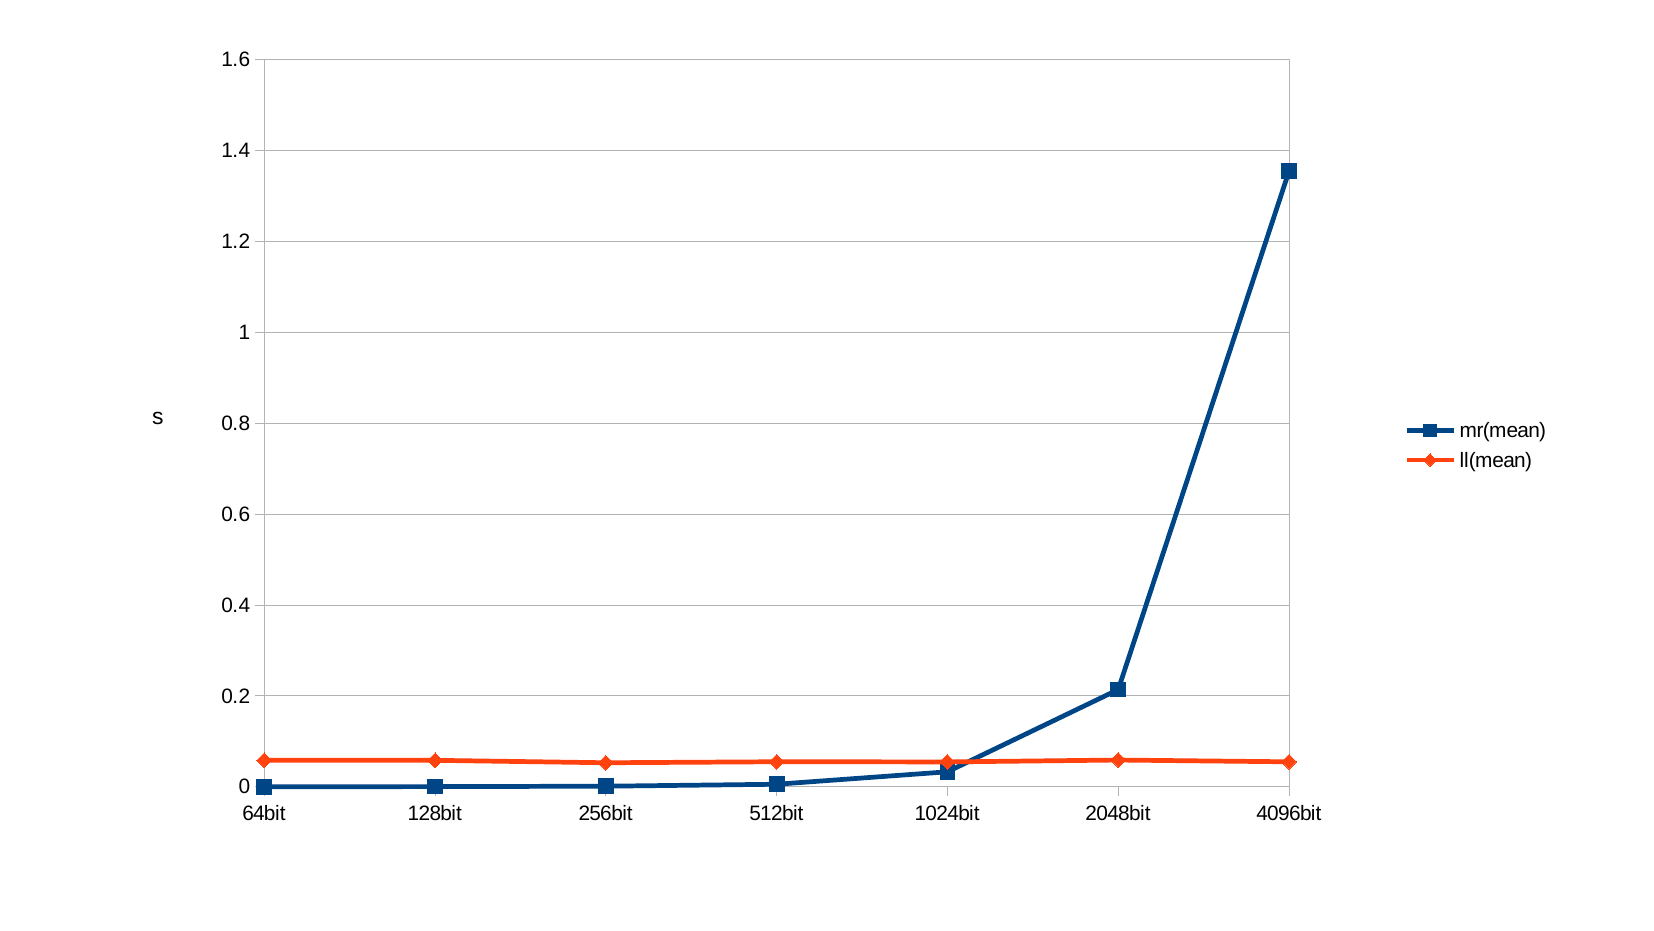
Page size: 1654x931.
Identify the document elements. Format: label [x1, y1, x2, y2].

chart [139, 29, 1565, 862]
